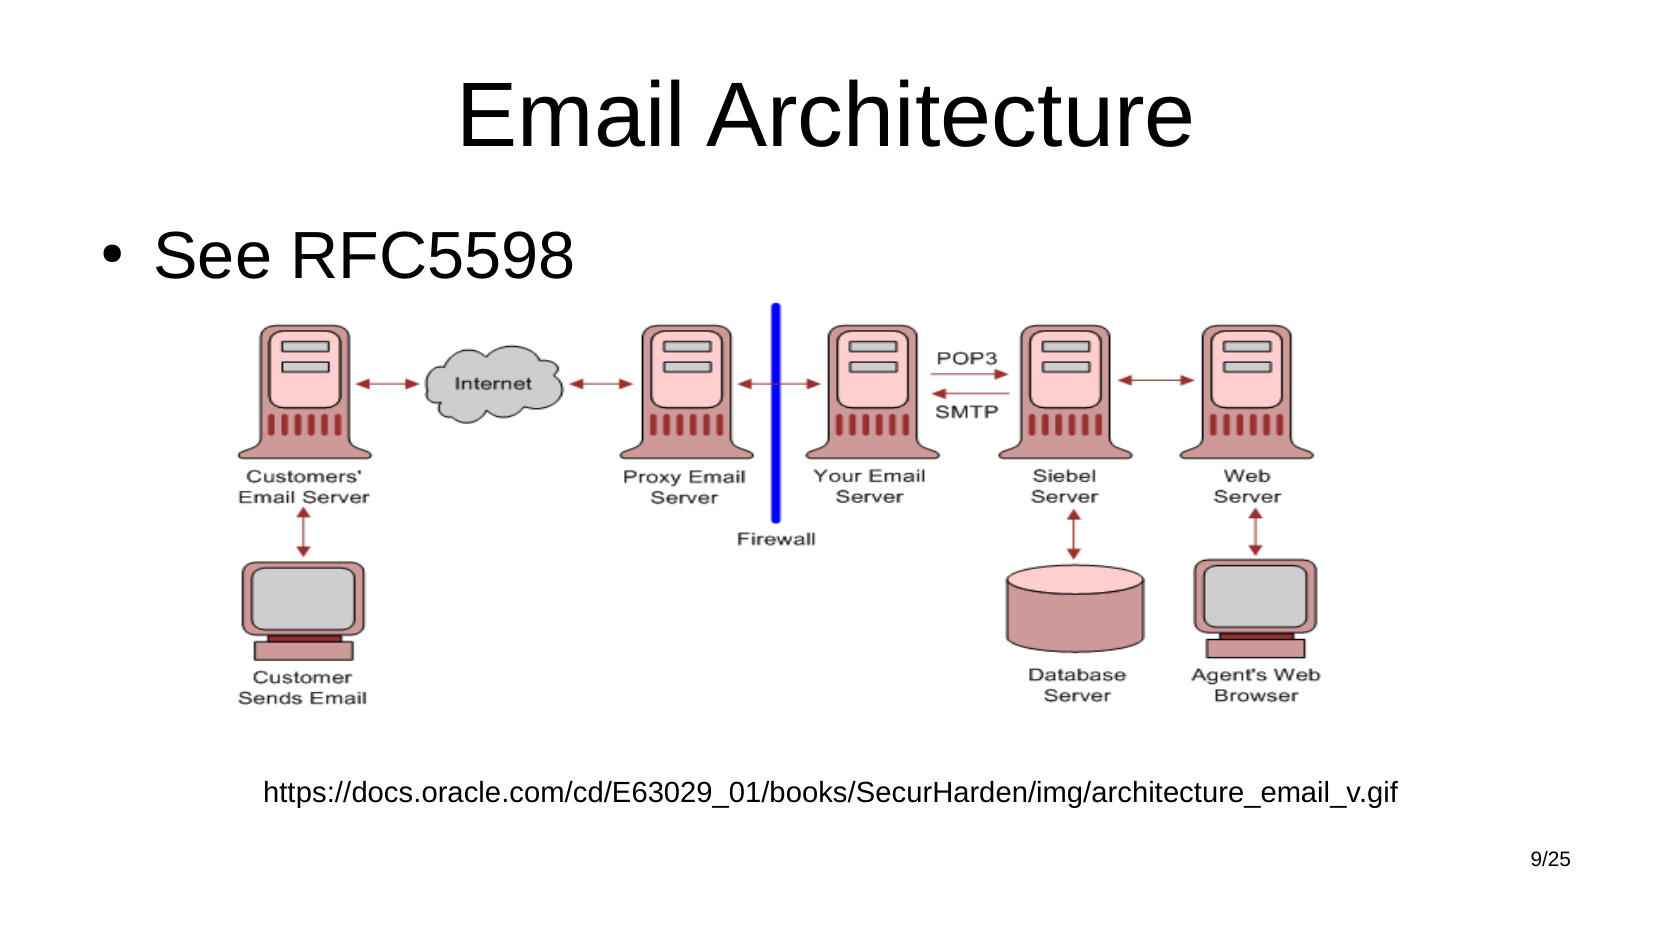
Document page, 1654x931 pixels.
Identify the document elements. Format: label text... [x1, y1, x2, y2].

list See RFC5598 [82, 217, 1571, 758]
text_box https://docs.oracle.com/cd/E63029_01/books/SecurHarden/img/architecture_email_v.gif [248, 768, 1415, 817]
picture [237, 302, 1328, 709]
title Email Architecture [82, 37, 1571, 193]
